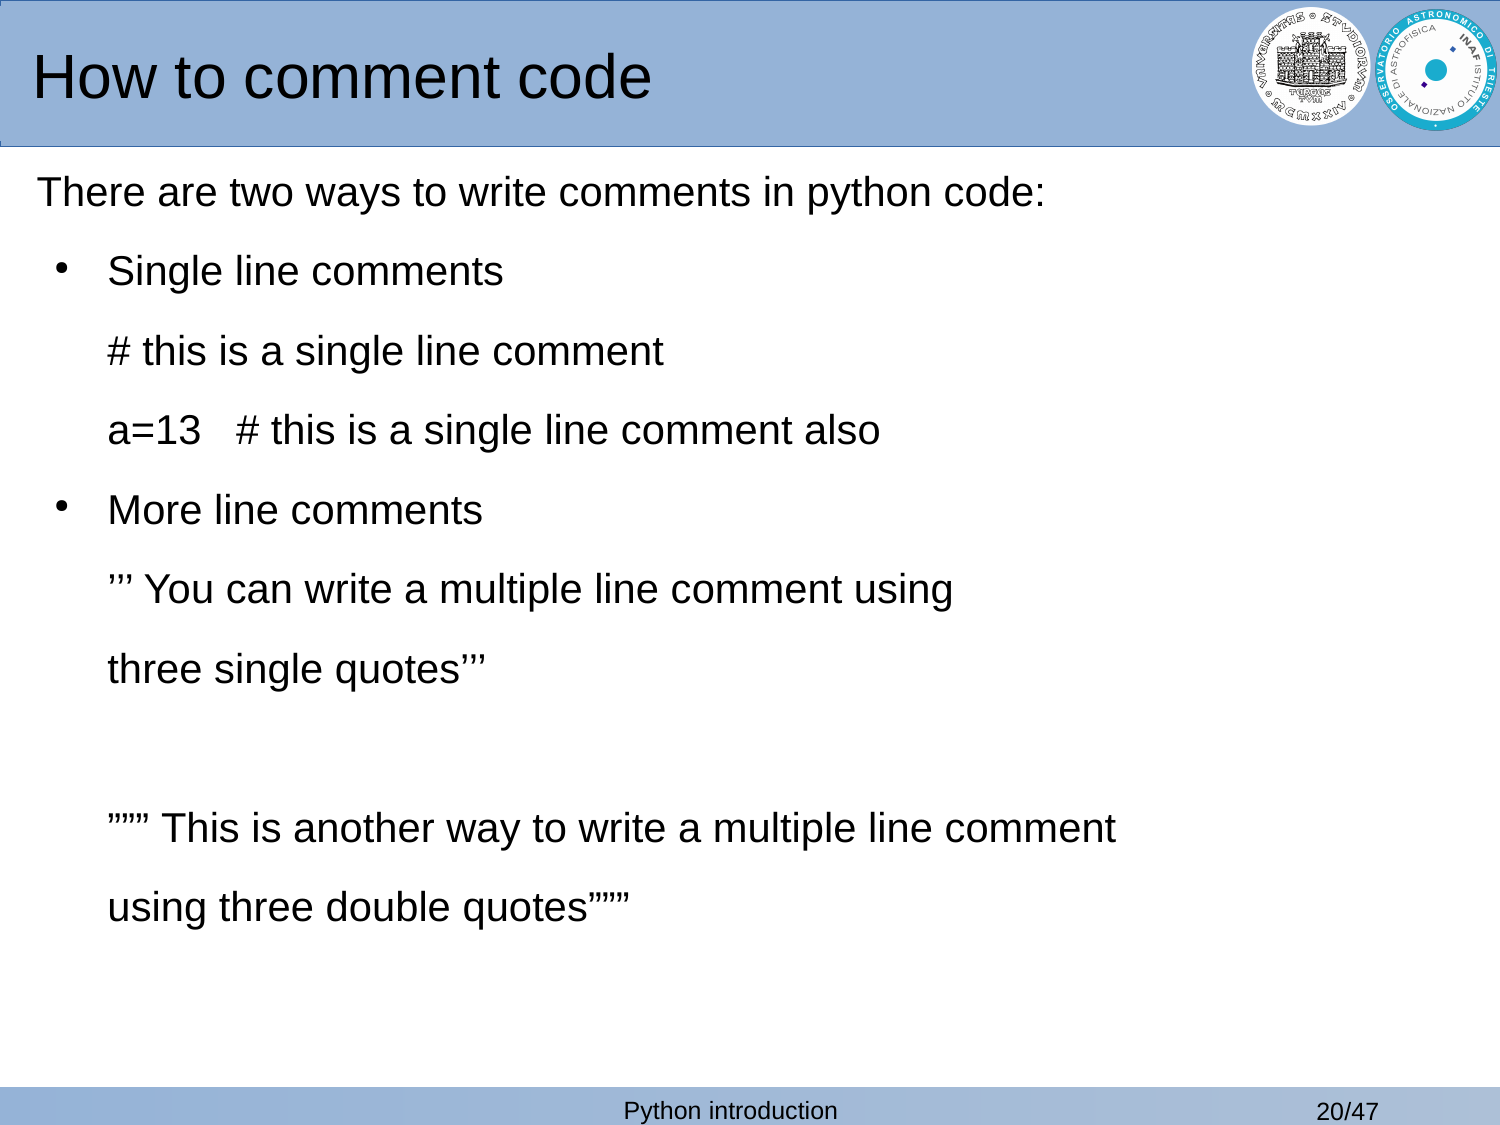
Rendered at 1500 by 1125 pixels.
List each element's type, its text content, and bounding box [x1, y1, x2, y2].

text_box How to comment code [0, 5, 1243, 141]
list There are two ways to write comments in python code: Single line comments # this is a single line comment a=13 # this is a single line comment also More line comments ’’’ You can write a multiple line comment using three single quotes’’’ ””” This is another way to write a multiple line comment using three double quotes””” [21, 156, 1455, 1030]
picture [1252, 0, 1500, 156]
